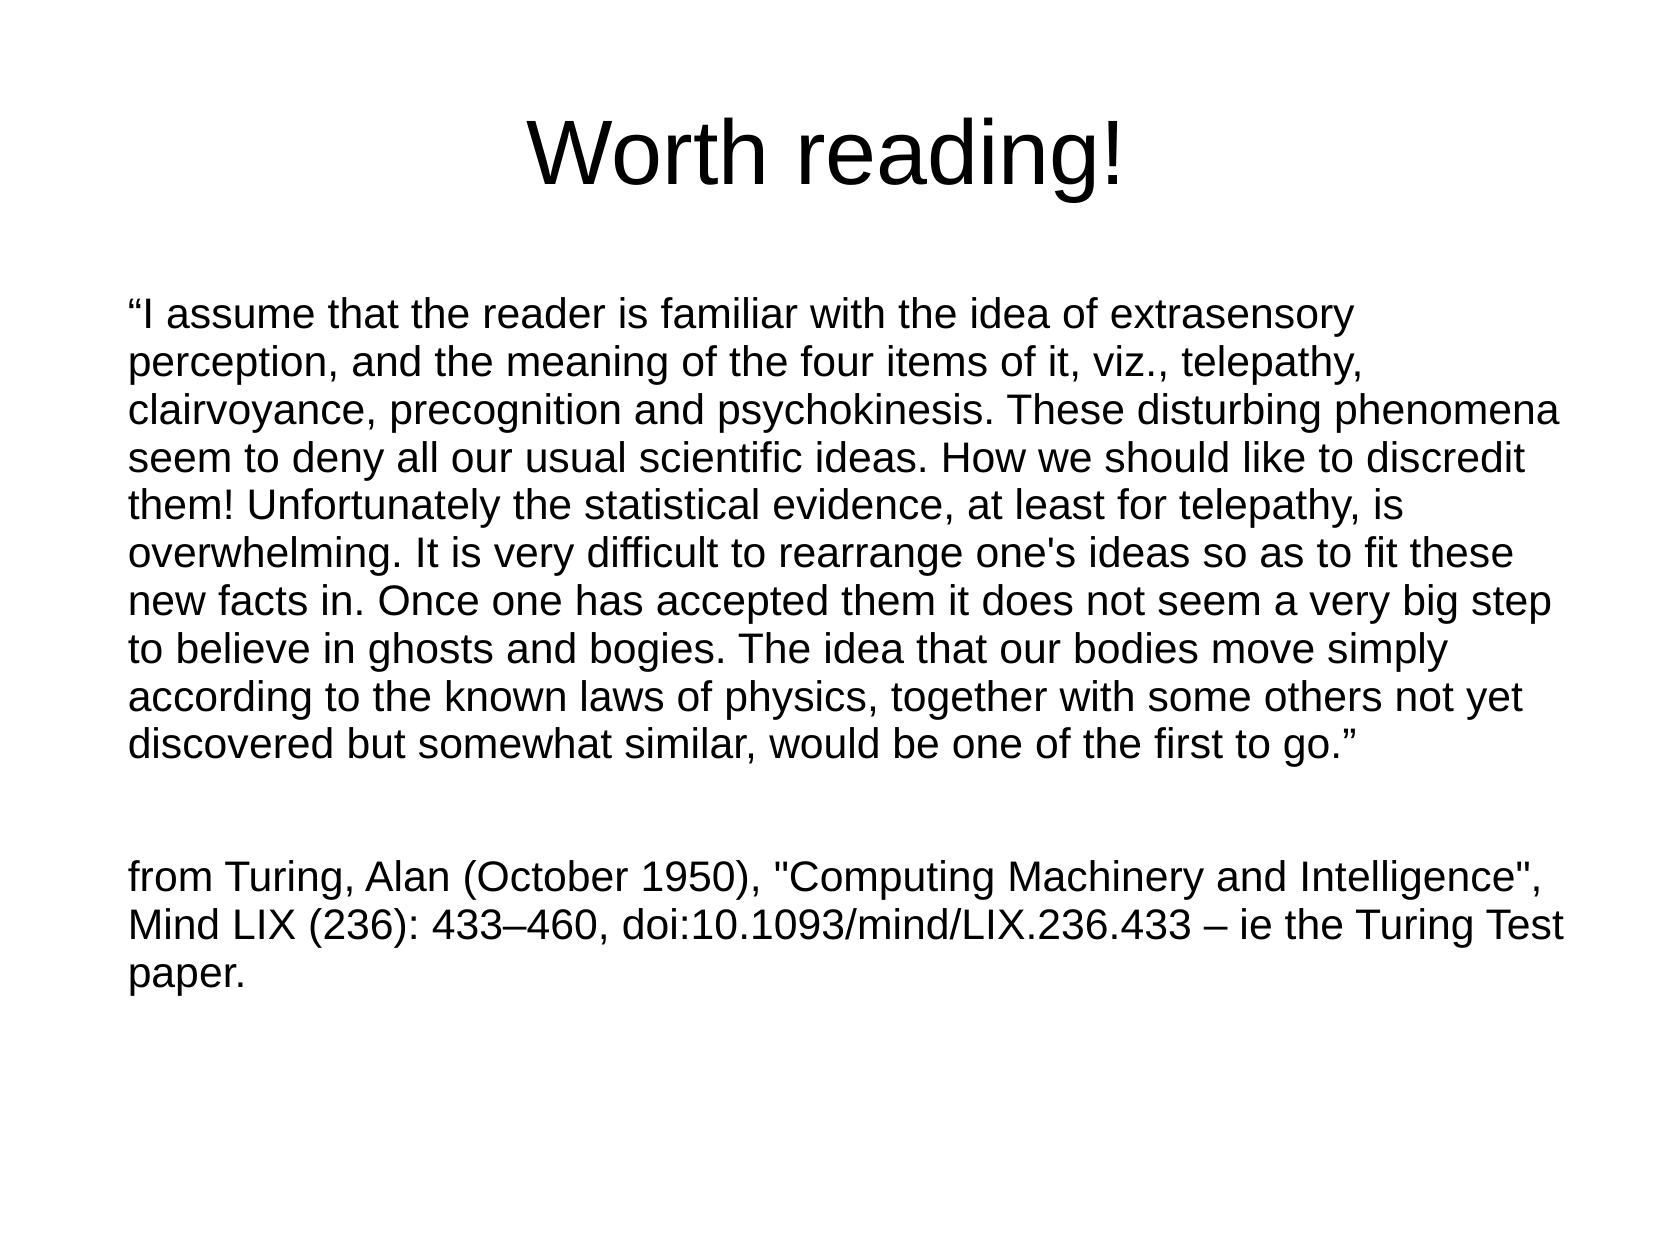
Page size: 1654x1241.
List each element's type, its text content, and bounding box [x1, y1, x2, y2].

title Worth reading! [82, 49, 1571, 257]
list “I assume that the reader is familiar with the idea of extrasensory perception, and the meaning of the four items of it, viz., telepathy, clairvoyance, precognition and psychokinesis. These disturbing phenomena seem to deny all our usual scientific ideas. How we should like to discredit them! Unfortunately the statistical evidence, at least for telepathy, is overwhelming. It is very difficult to rearrange one's ideas so as to fit these new facts in. Once one has accepted them it does not seem a very big step to believe in ghosts and bogies. The idea that our bodies move simply according to the known laws of physics, together with some others not yet discovered but somewhat similar, would be one of the first to go.” from Turing, Alan (October 1950), "Computing Machinery and Intelligence", Mind LIX (236): 433–460, doi:10.1093/mind/LIX.236.433 – ie the Turing Test paper. [82, 290, 1571, 1010]
